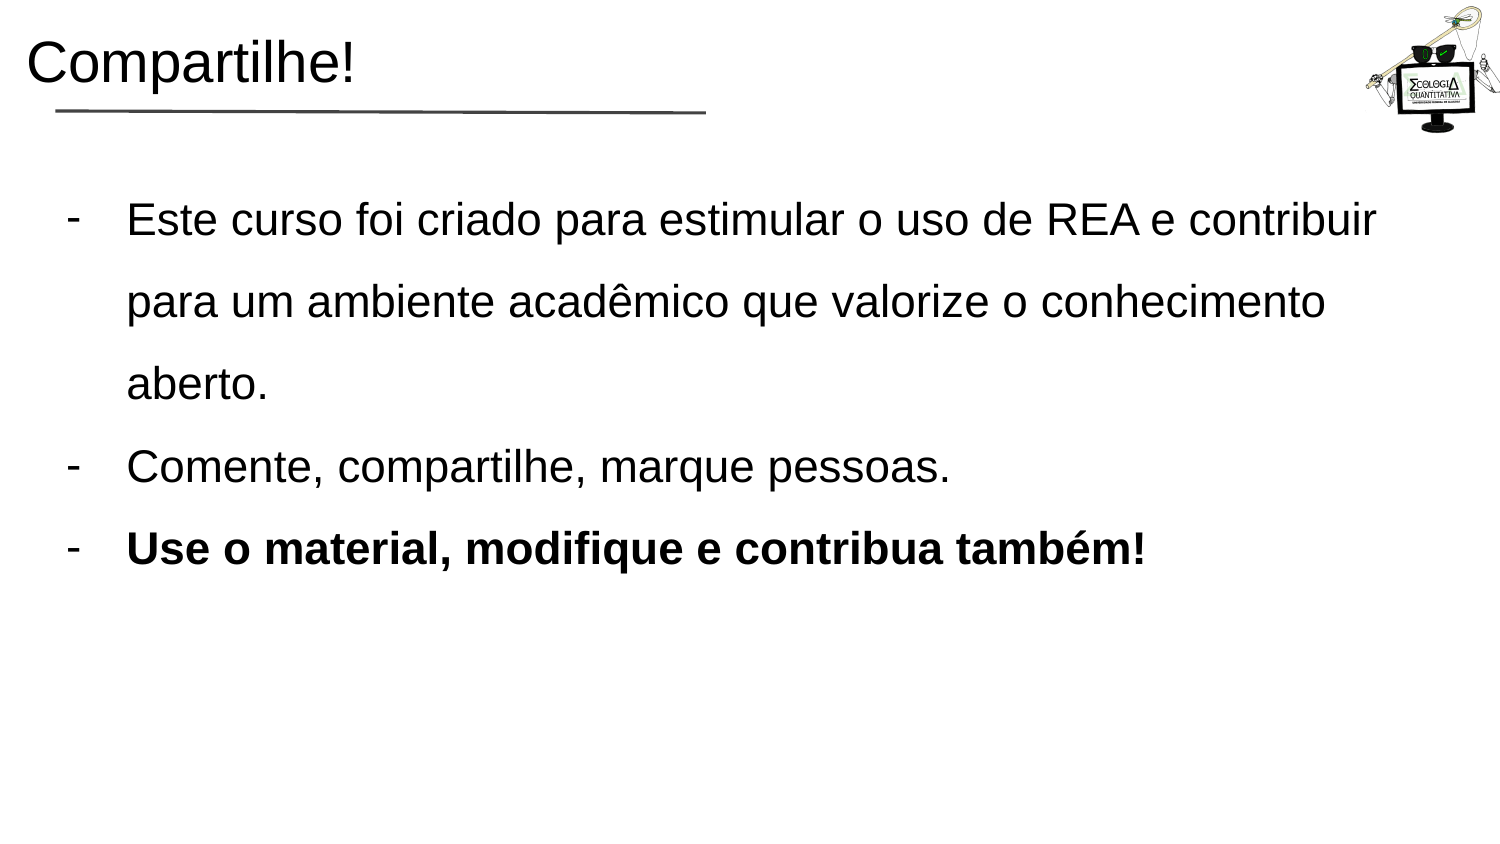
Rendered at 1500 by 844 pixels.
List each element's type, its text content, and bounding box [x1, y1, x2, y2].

picture [1365, 3, 1500, 135]
text_box Compartilhe! [11, 9, 1210, 117]
text_box Este curso foi criado para estimular o uso de REA e contribuir para um ambiente acadêmico que valorize o conhecimento aberto. Comente, compartilhe, marque pessoas. Use o material, modifique e contribua também! [36, 146, 1417, 806]
